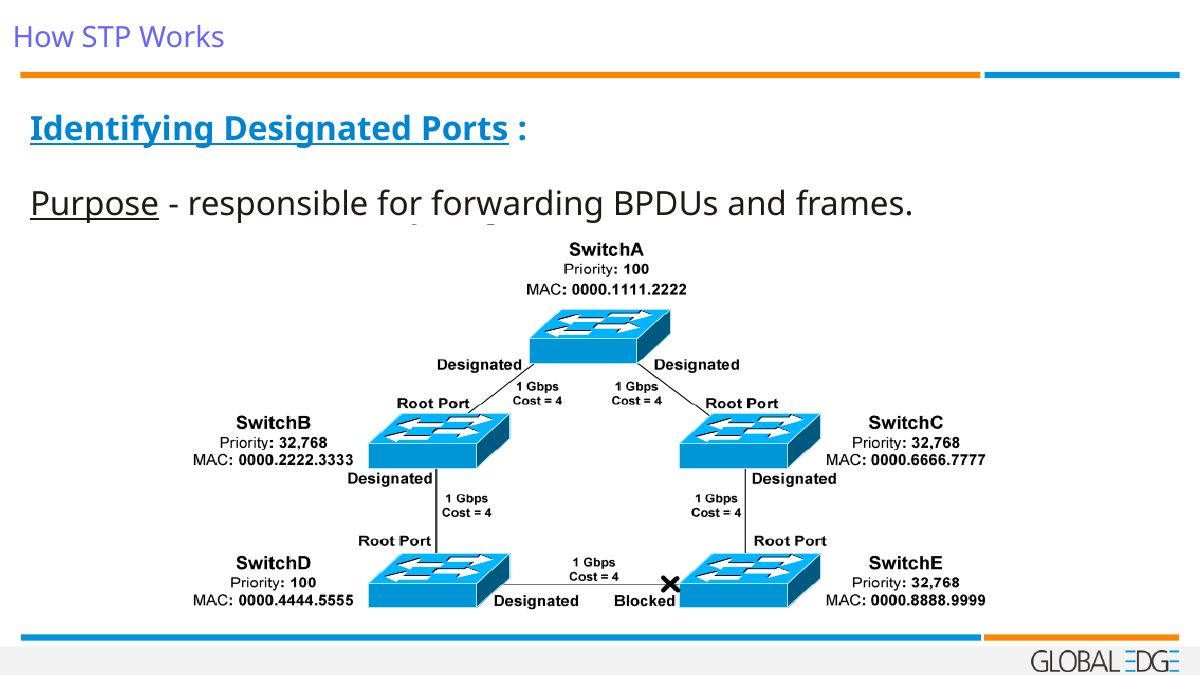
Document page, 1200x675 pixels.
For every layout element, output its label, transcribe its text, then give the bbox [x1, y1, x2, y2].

list Identifying Designated Ports : Purpose - responsible for forwarding BPDUs and frames. [30, 104, 1186, 631]
title How STP Works [12, 9, 1088, 63]
picture [1031, 650, 1179, 672]
picture [180, 224, 1006, 631]
